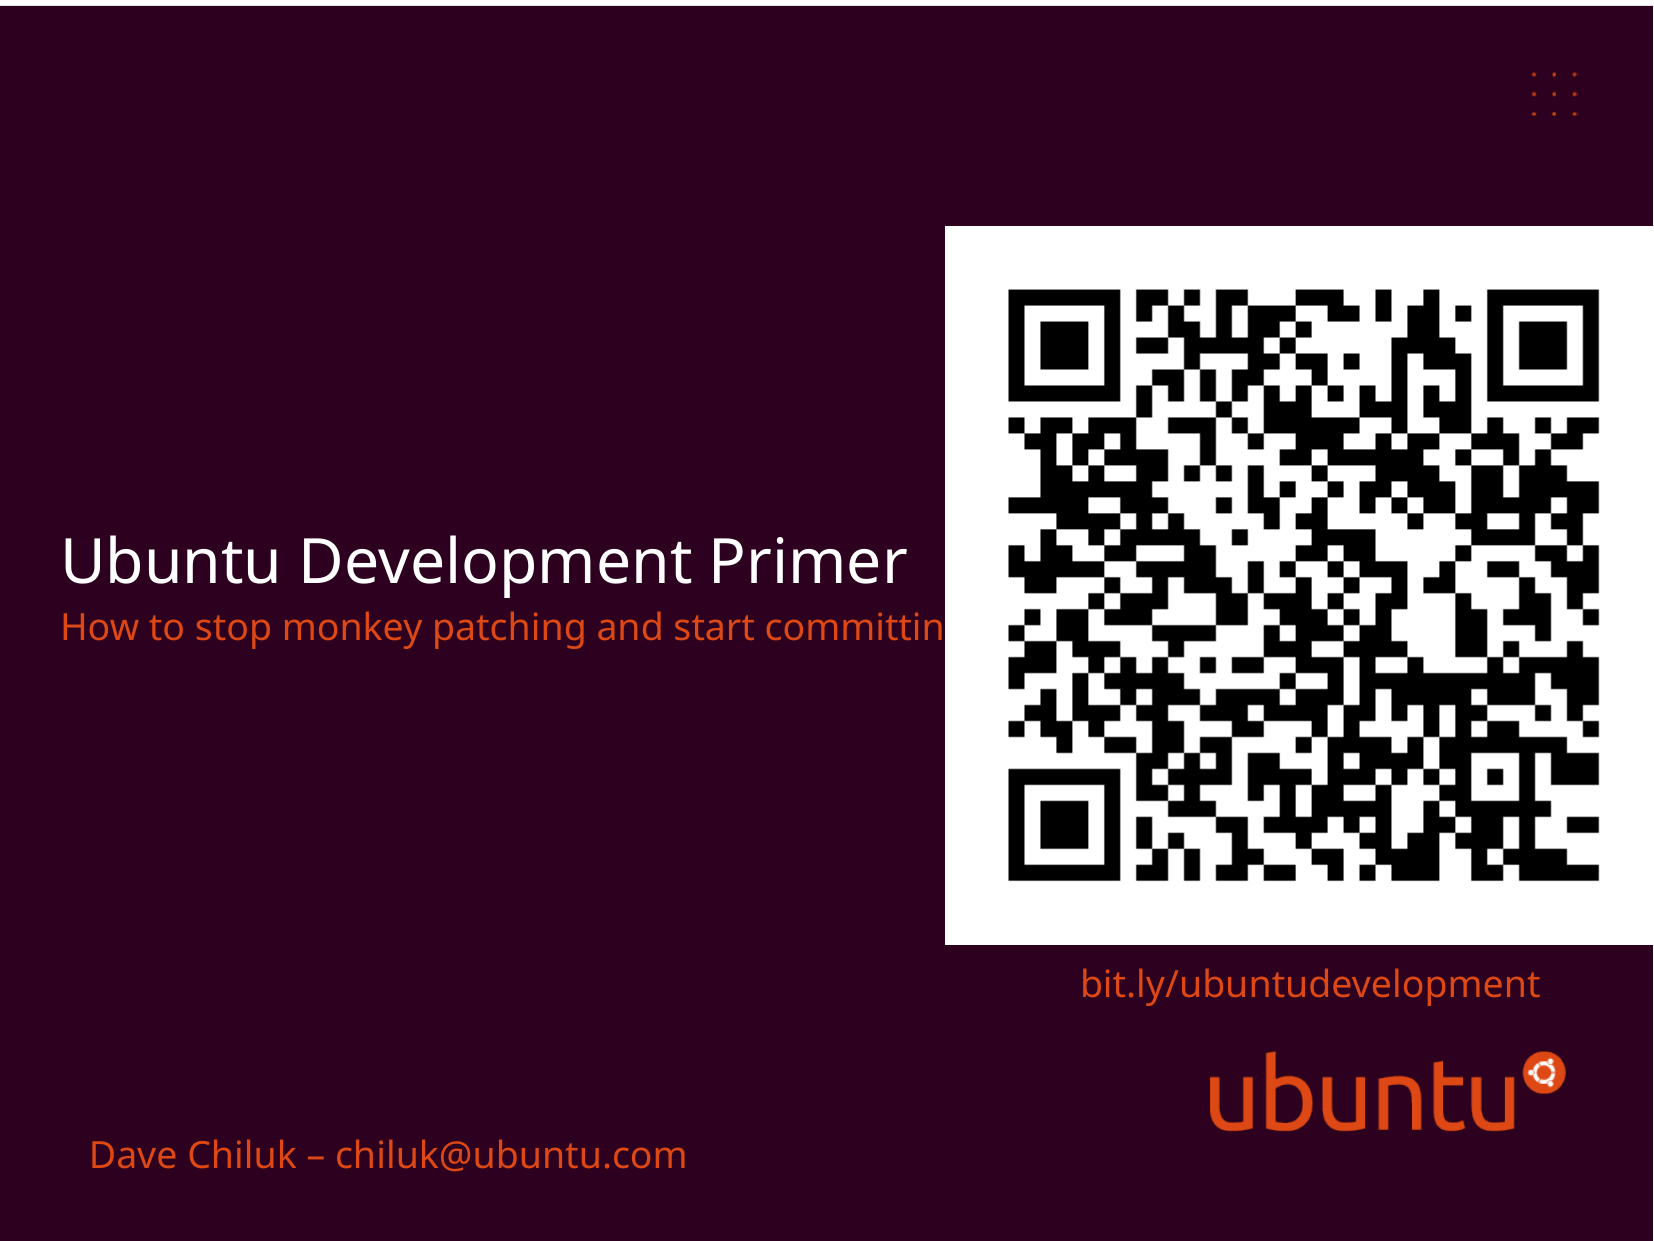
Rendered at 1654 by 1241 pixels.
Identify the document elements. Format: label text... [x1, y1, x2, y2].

text_box Ubuntu Development Primer How to stop monkey patching and start committing [44, 495, 945, 581]
text_box bit.ly/ubuntudevelopment [1064, 944, 1653, 1028]
picture [945, 226, 1653, 946]
text_box [0, 5, 1653, 1241]
picture [1528, 69, 1578, 118]
text_box Dave Chiluk – chiluk@ubuntu.com [74, 1116, 1030, 1199]
picture [1121, 1028, 1653, 1223]
